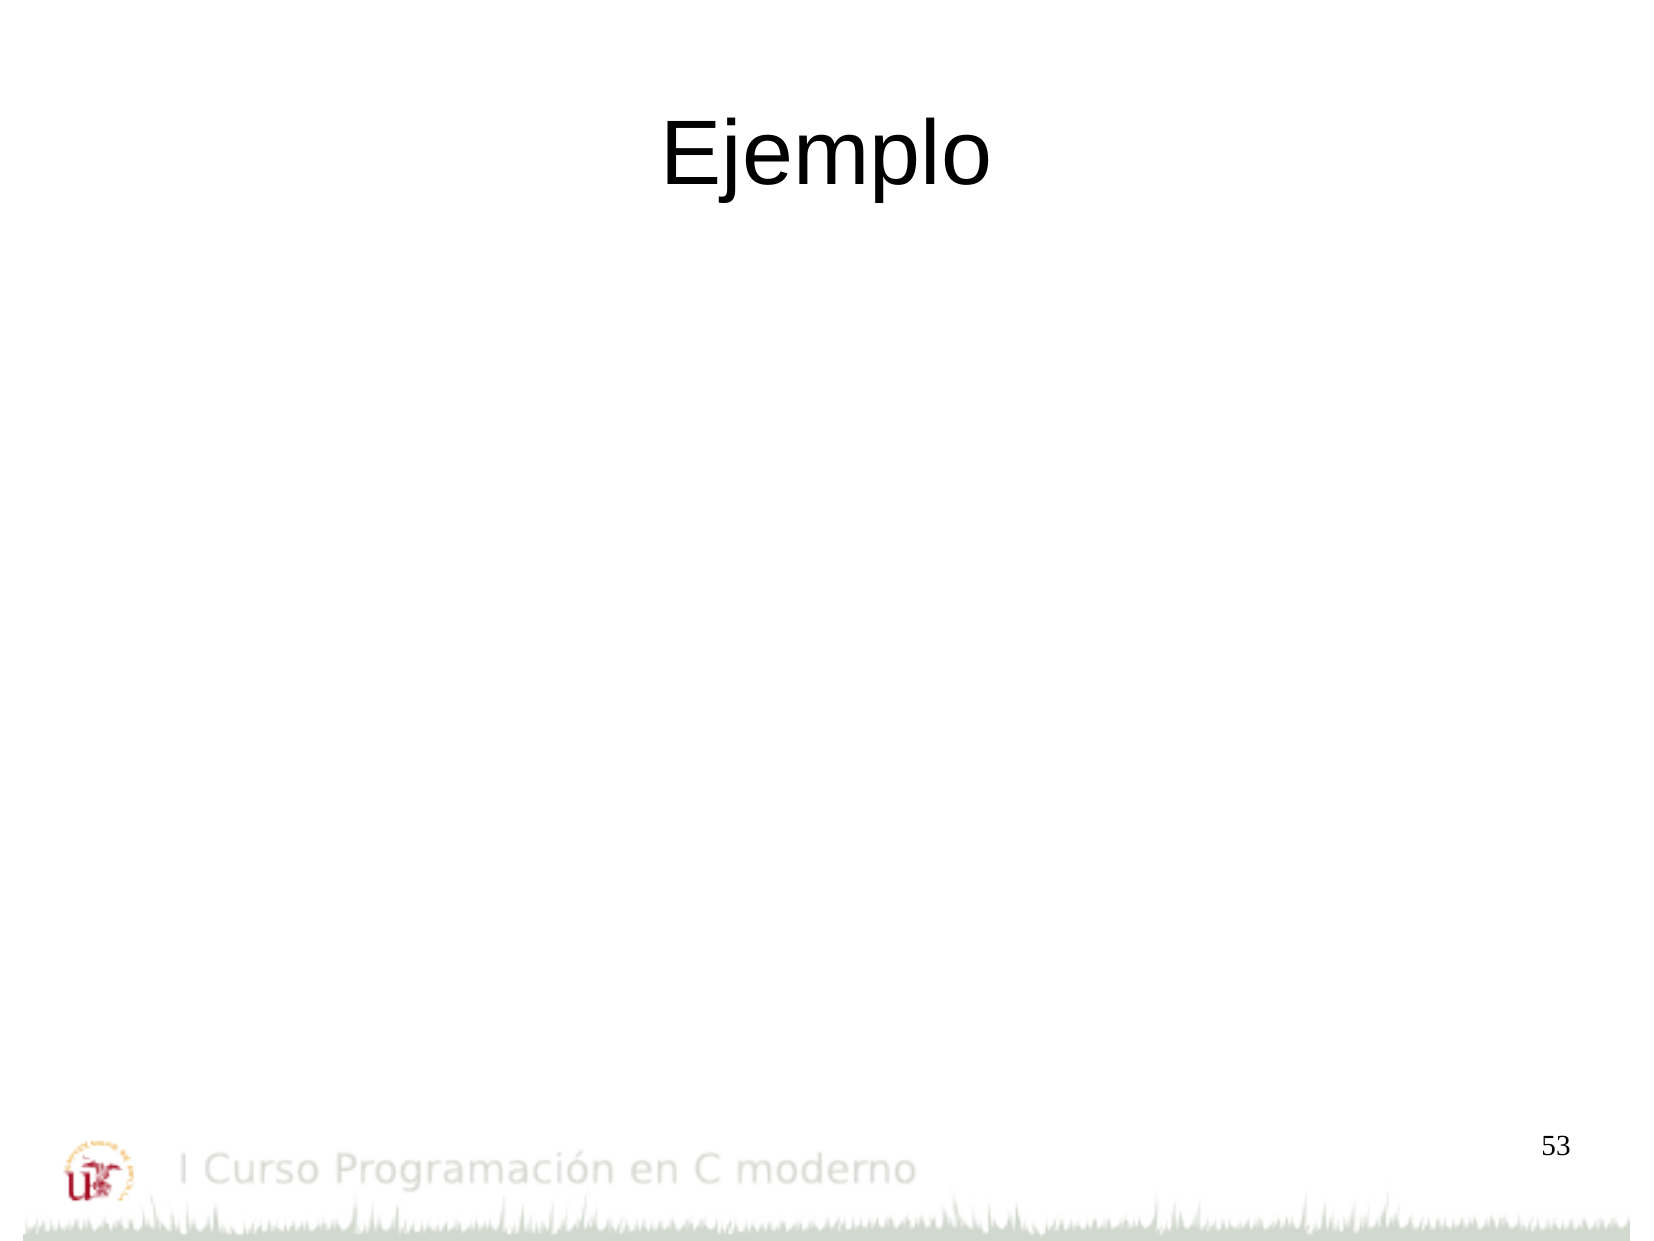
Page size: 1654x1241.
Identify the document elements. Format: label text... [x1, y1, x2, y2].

picture [23, 1136, 1630, 1241]
title Ejemplo [82, 49, 1571, 257]
